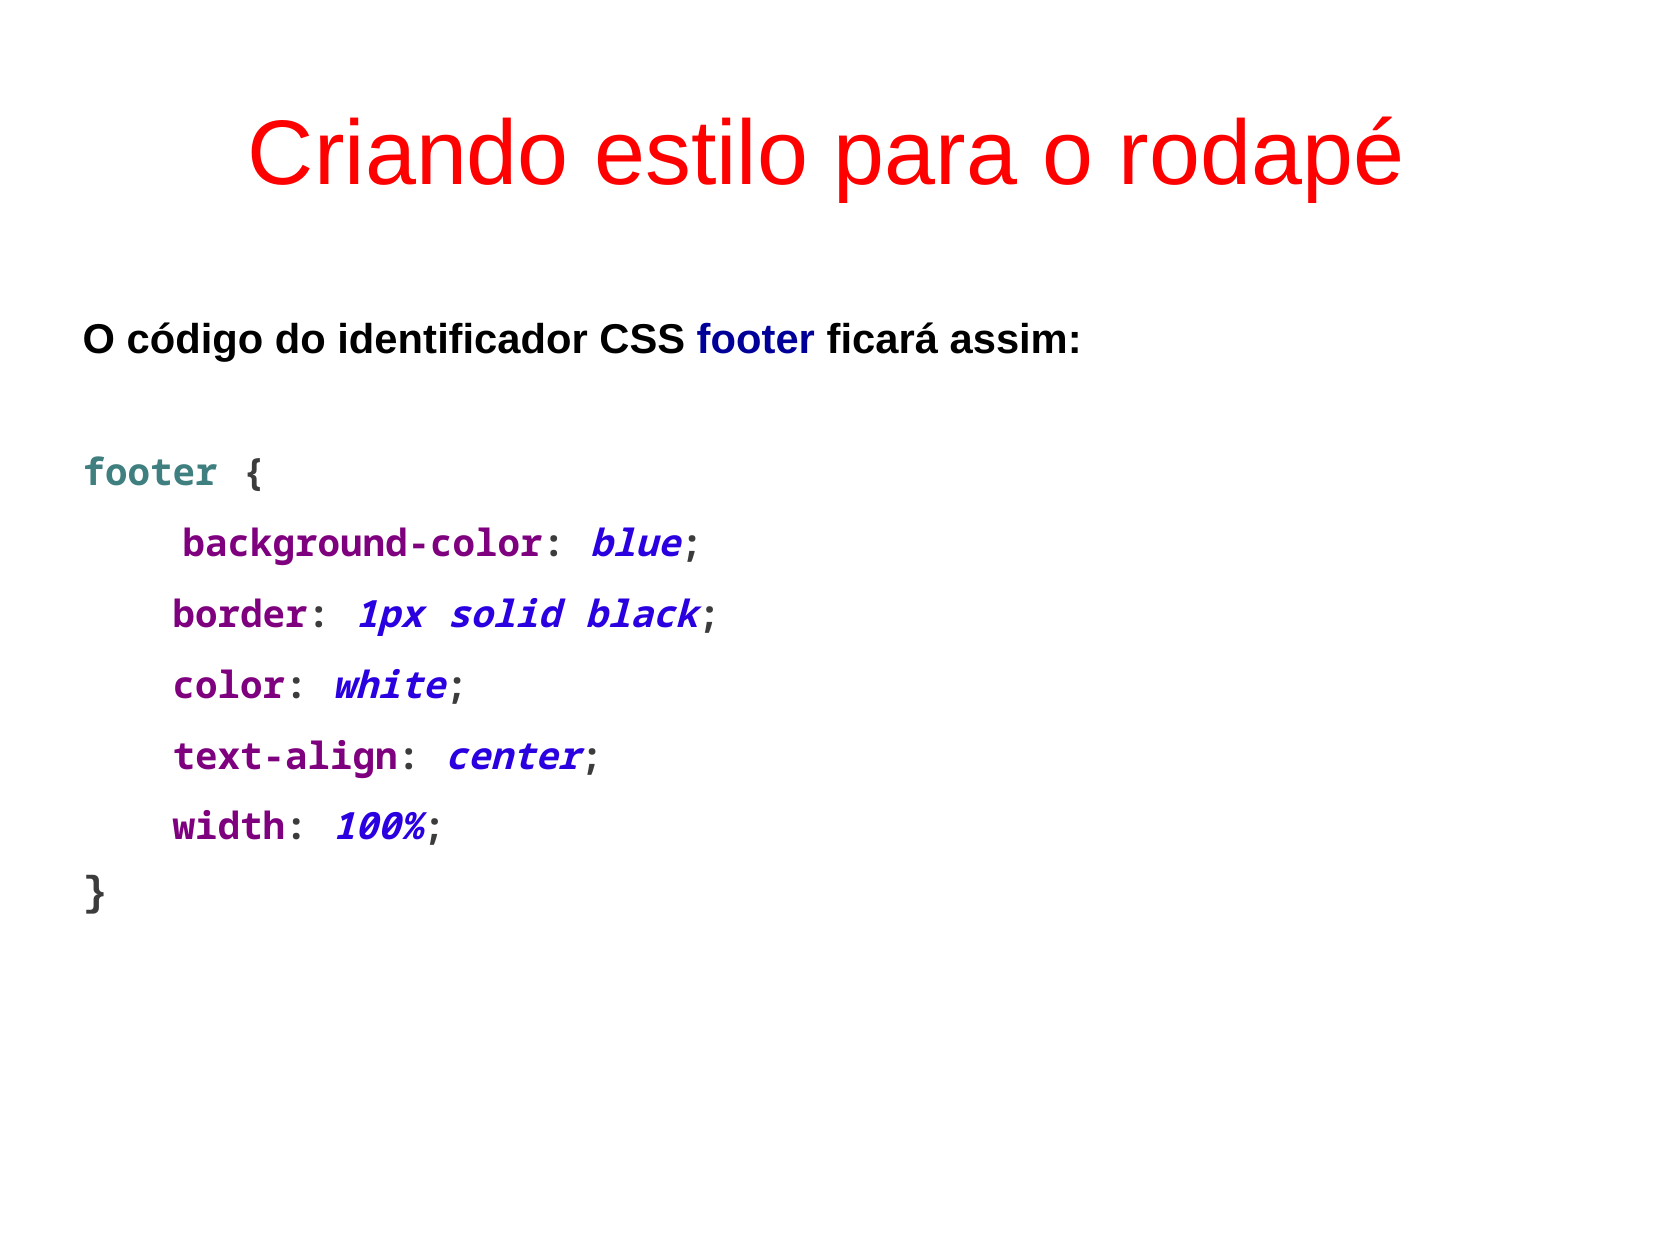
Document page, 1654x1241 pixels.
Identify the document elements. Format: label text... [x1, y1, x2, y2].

list O código do identificador CSS footer ficará assim: footer { background-color: blue; border: 1px solid black; color: white; text-align: center; width: 100%; } [82, 315, 1571, 1229]
title Criando estilo para o rodapé [82, 49, 1571, 257]
